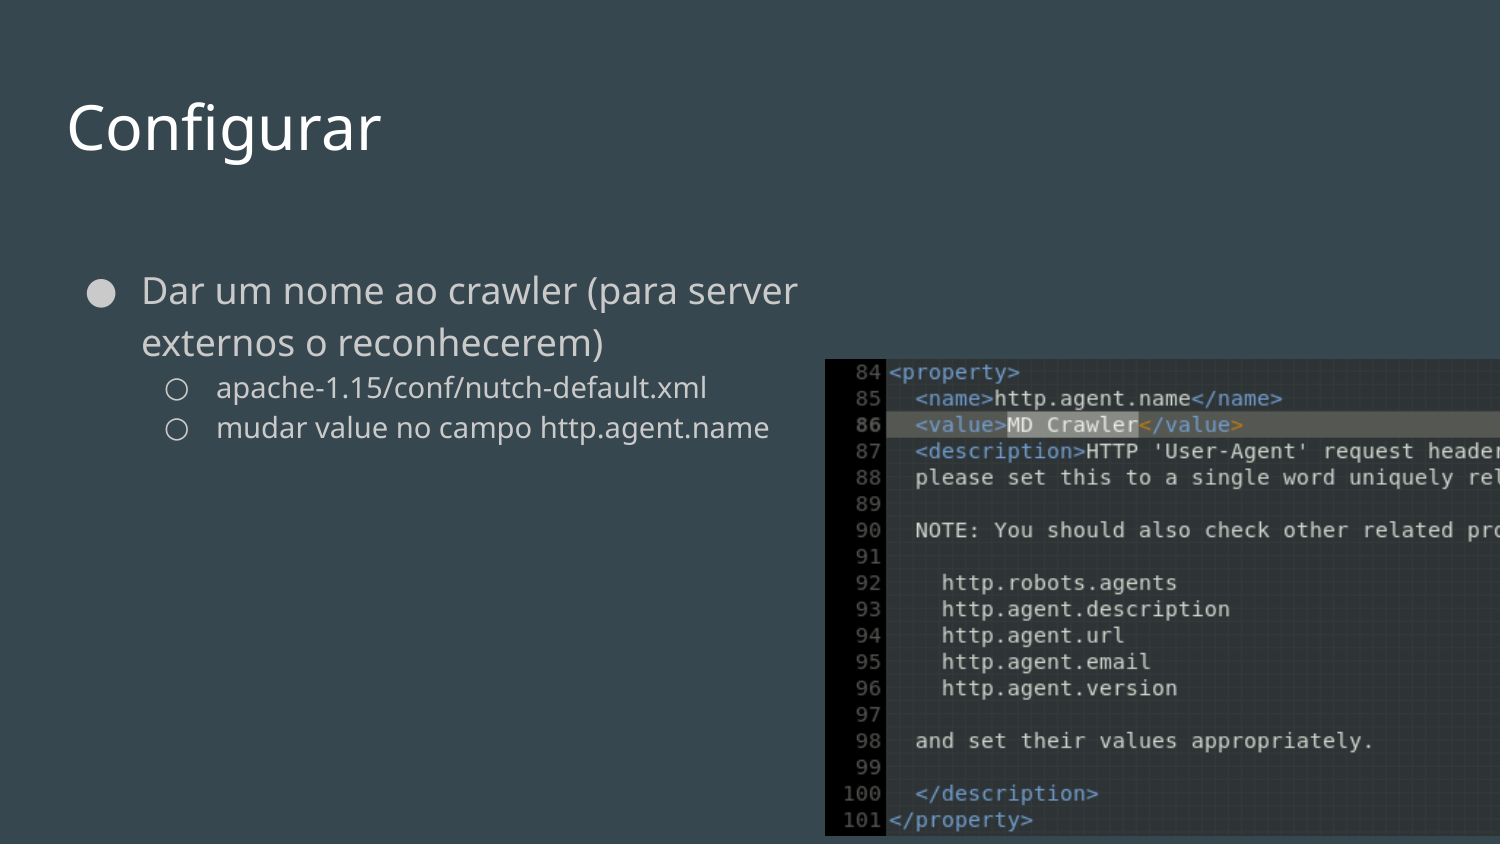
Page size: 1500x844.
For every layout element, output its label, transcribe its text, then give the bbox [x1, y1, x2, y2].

title Configurar [51, 72, 1449, 167]
list Dar um nome ao crawler (para server externos o reconhecerem) apache-1.15/conf/nutch-default.xml mudar value no campo http.agent.name [51, 166, 965, 668]
picture [825, 359, 1500, 836]
